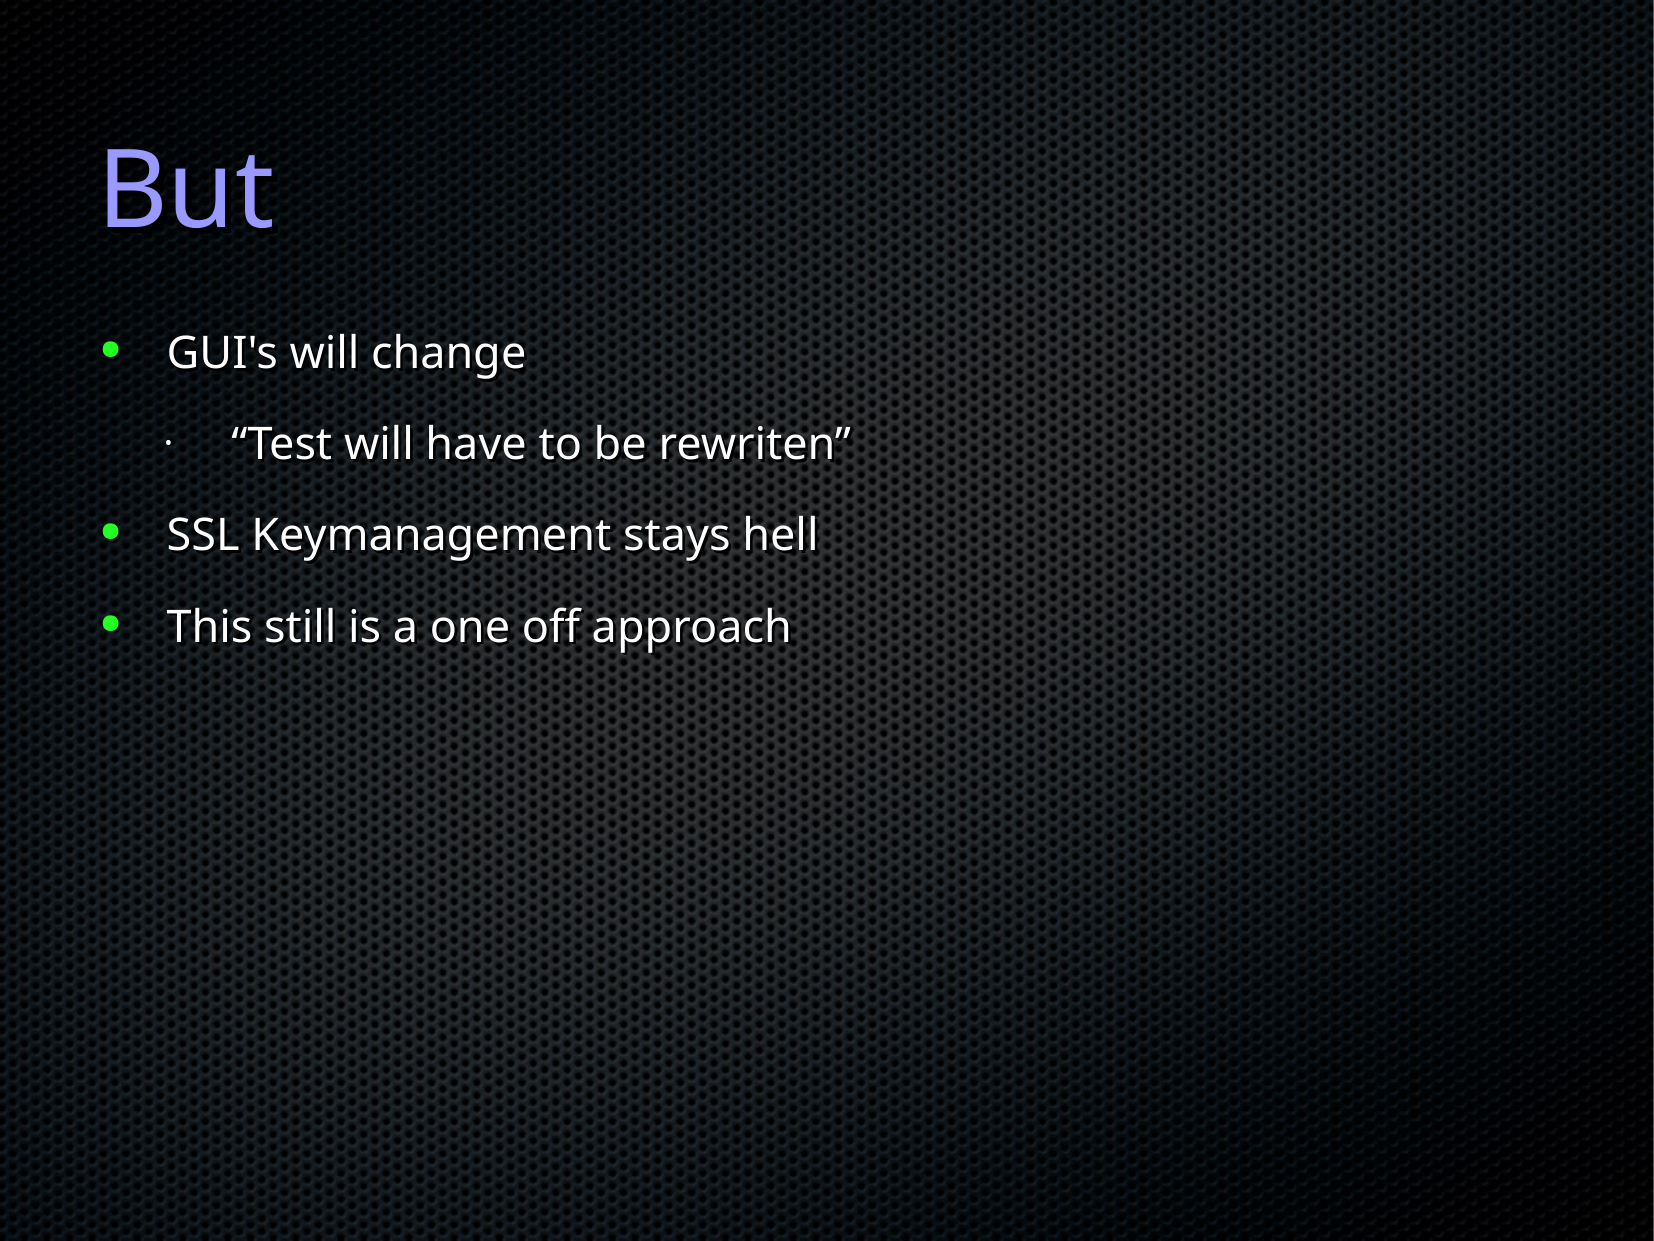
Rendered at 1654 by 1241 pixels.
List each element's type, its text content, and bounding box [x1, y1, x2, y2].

picture [0, 0, 1654, 1241]
list GUI's will change “Test will have to be rewriten” SSL Keymanagement stays hell This still is a one off approach [100, 320, 1554, 1139]
title But [97, 30, 1551, 341]
